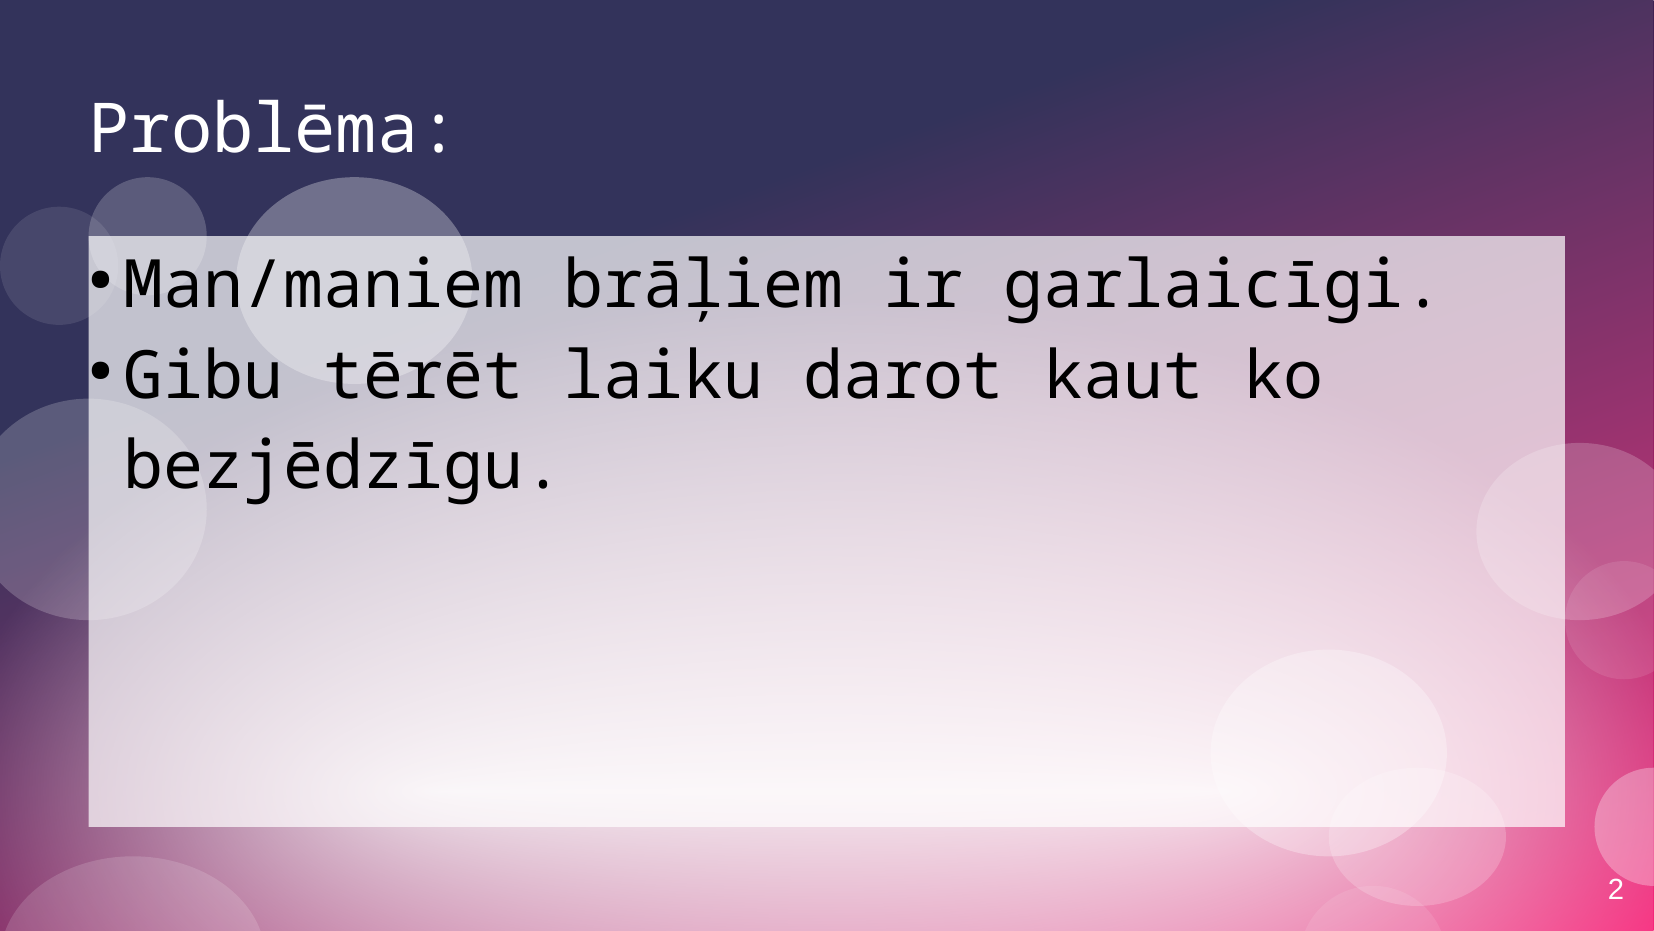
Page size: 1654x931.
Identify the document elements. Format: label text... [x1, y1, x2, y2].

subtitle Man/maniem brāļiem ir garlaicīgi. Gibu tērēt laiku darot kaut ko bezjēdzīgu. [88, 236, 1565, 827]
title Problēma: [88, 44, 1565, 207]
